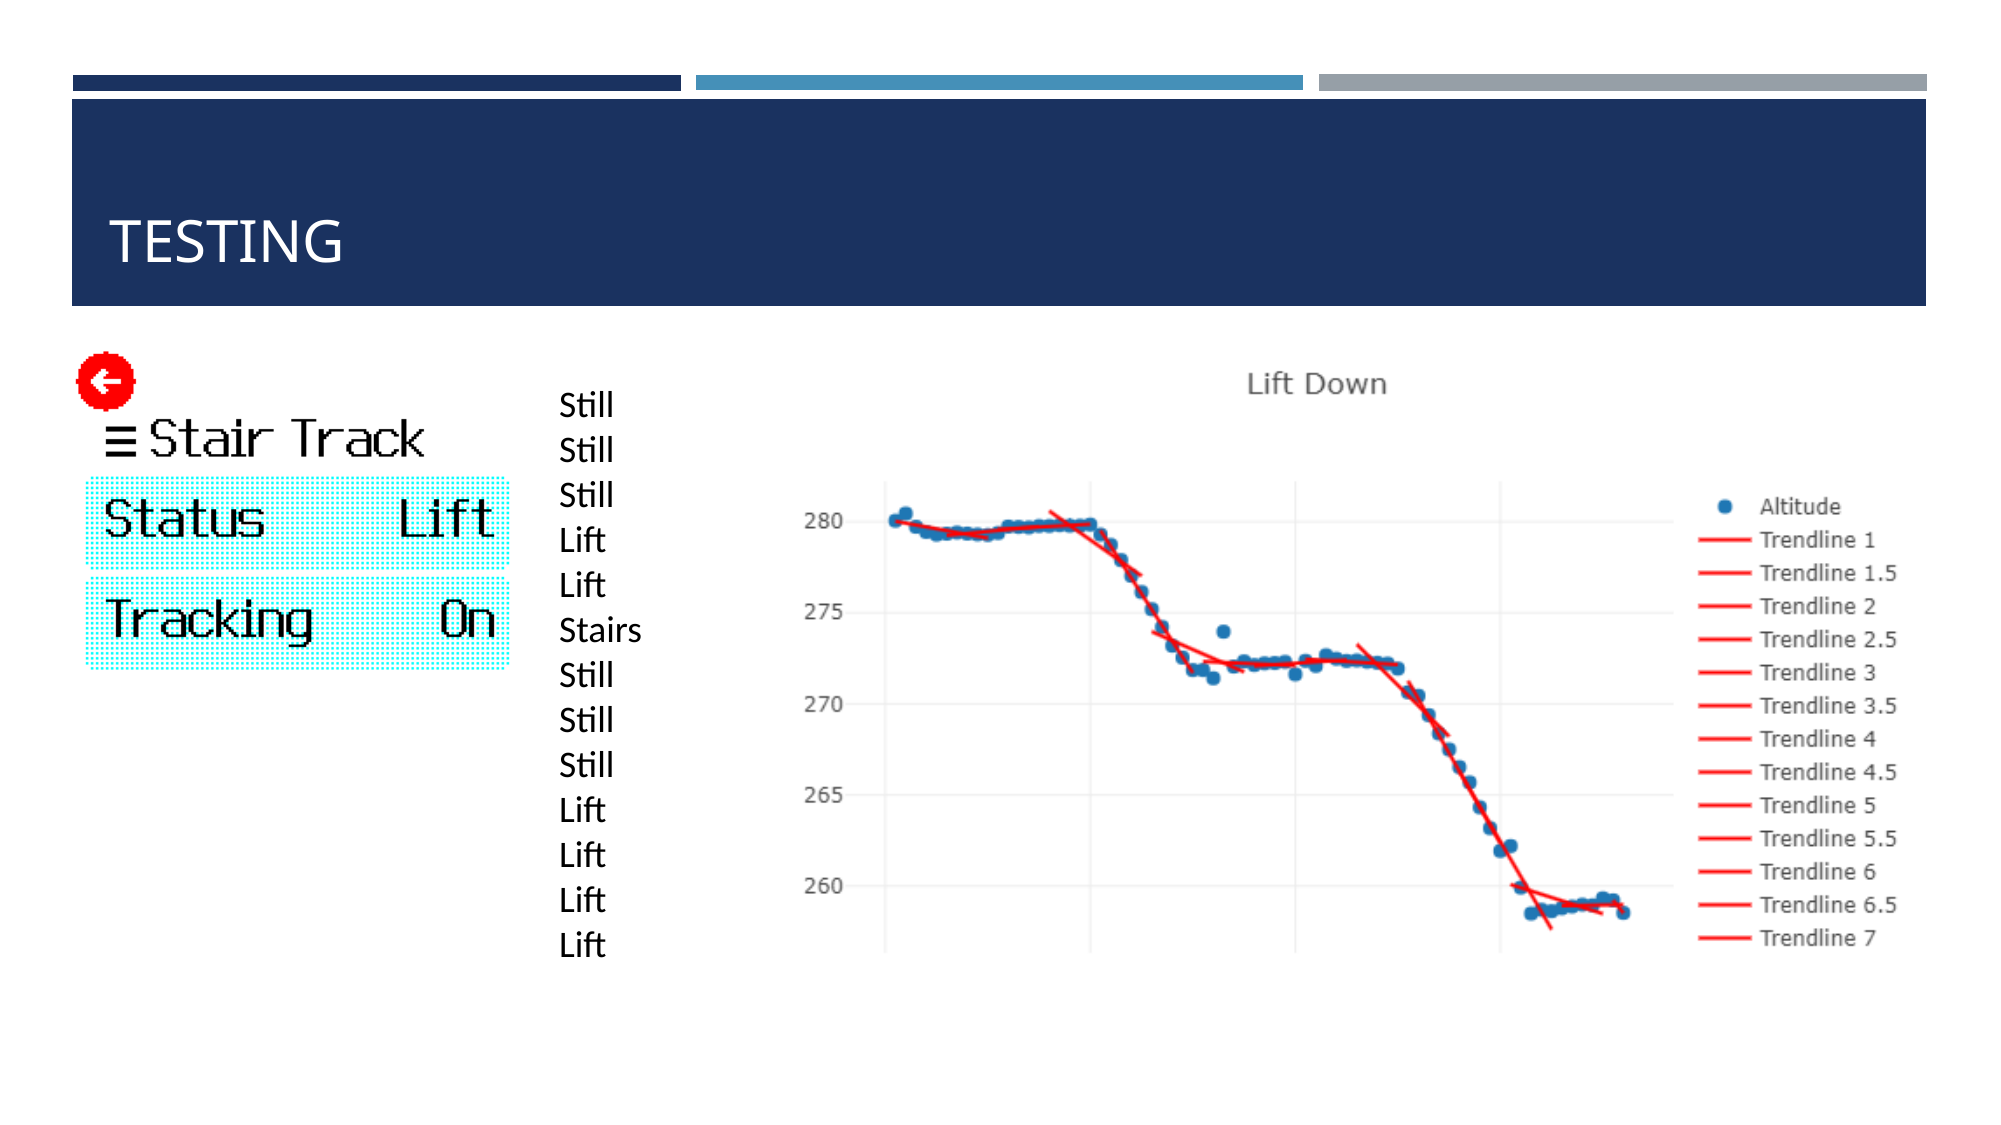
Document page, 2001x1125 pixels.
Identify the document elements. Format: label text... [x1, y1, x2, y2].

picture [706, 307, 1929, 1093]
title Testing [94, 119, 1904, 282]
picture [66, 344, 533, 805]
text_box Still Still Still Lift Lift Stairs Still Still Still Lift Lift Lift Lift [544, 372, 683, 978]
